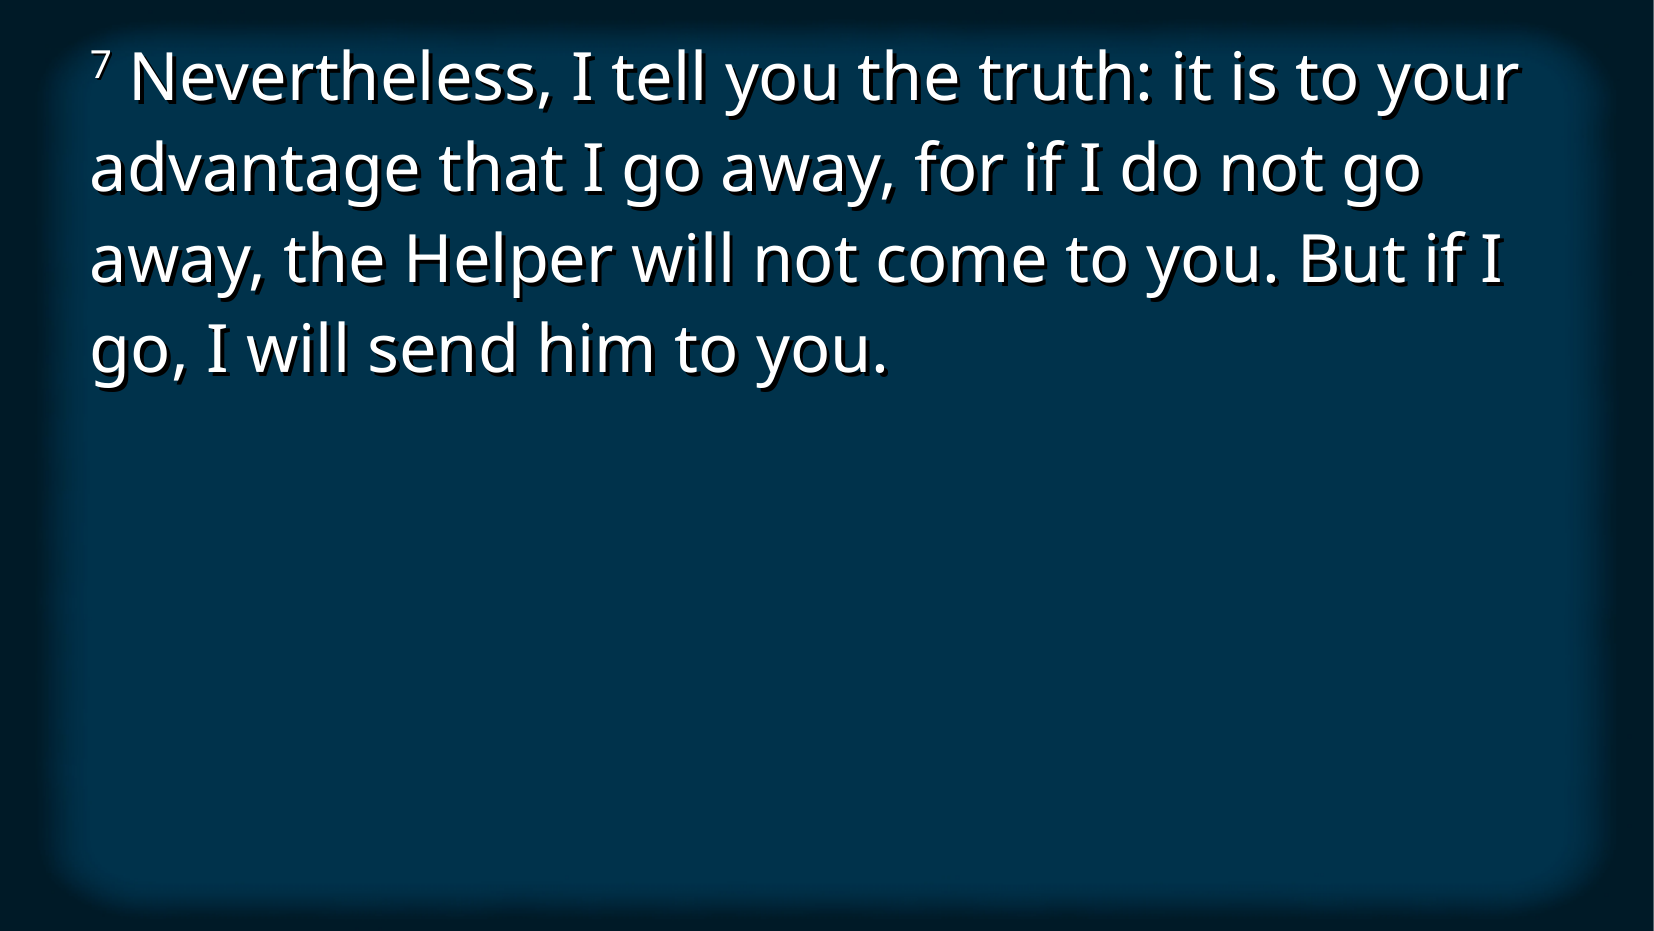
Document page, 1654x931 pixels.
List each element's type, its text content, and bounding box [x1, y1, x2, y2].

text_box 7 Nevertheless, I tell you the truth: it is to your advantage that I go away, for if I do not go away, the Helper will not come to you. But if I go, I will send him to you. [75, 22, 1561, 392]
picture [0, 0, 1654, 931]
